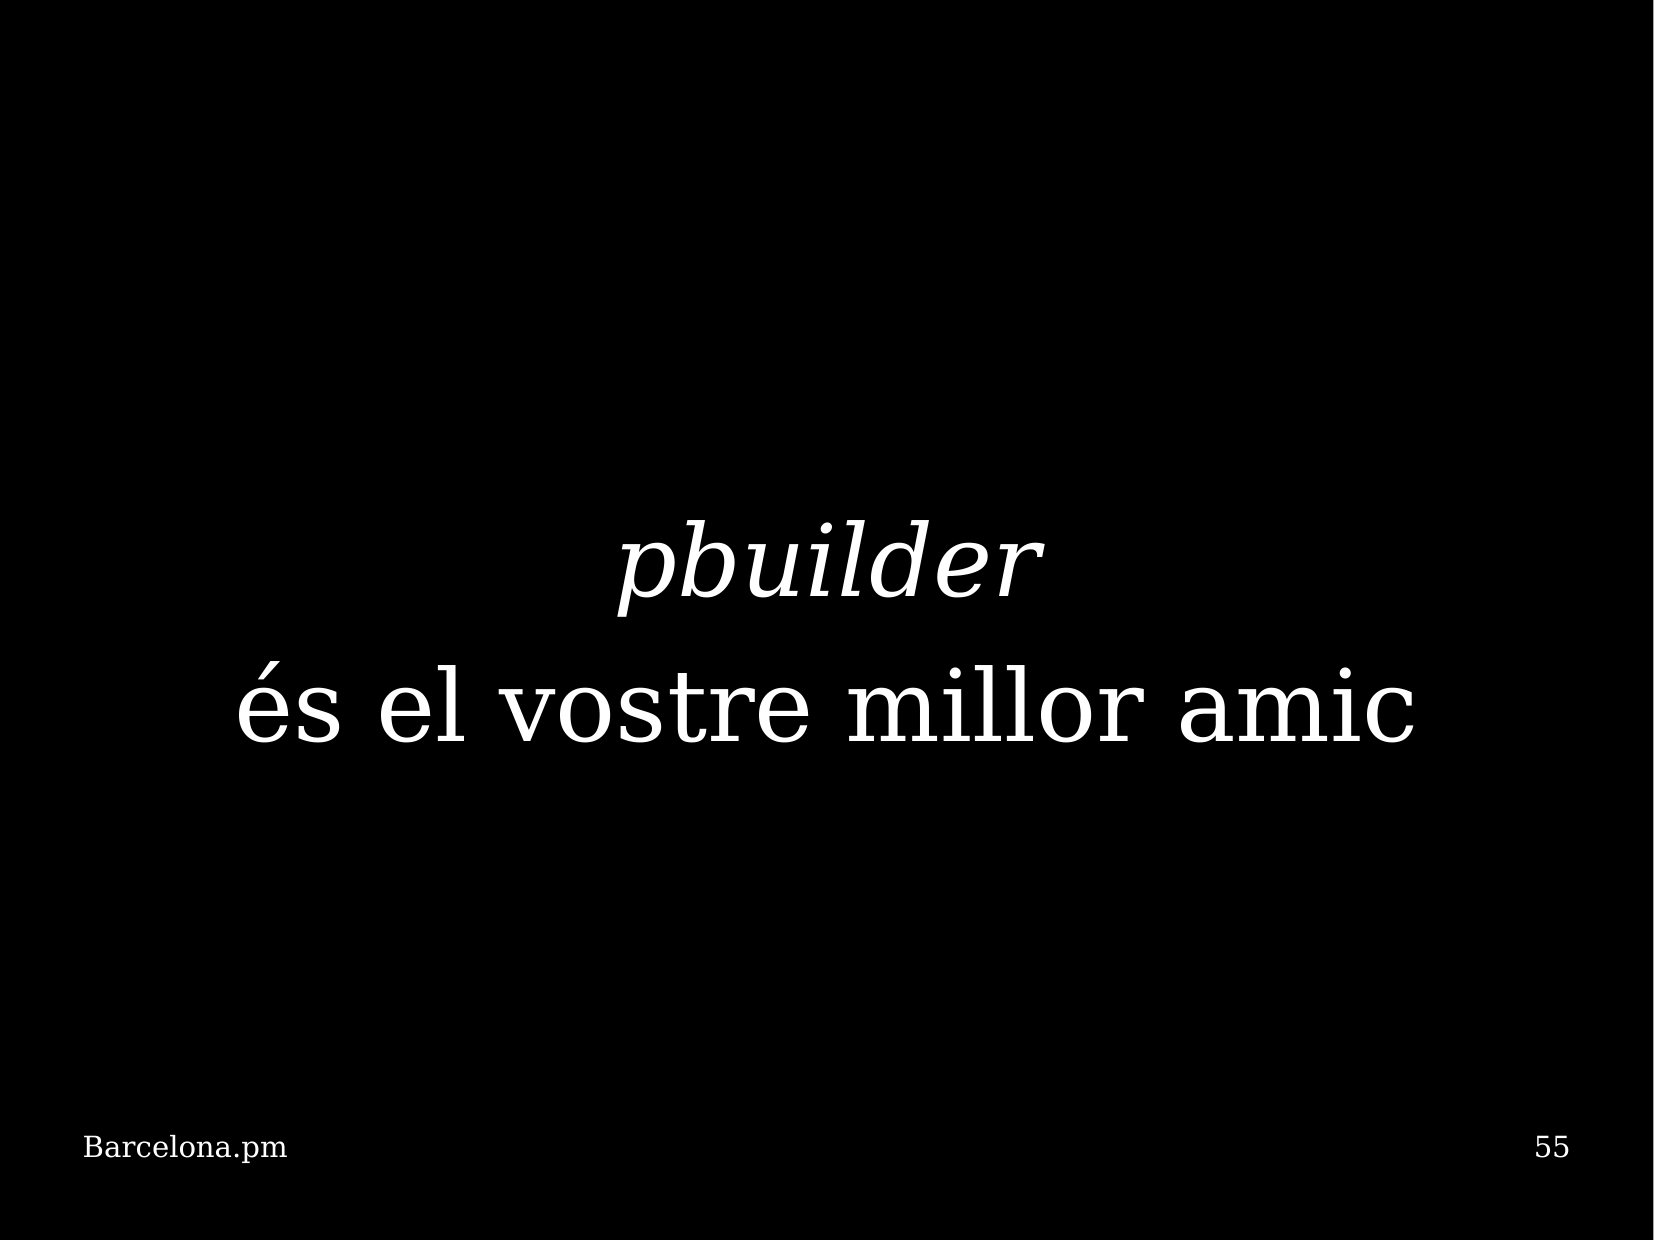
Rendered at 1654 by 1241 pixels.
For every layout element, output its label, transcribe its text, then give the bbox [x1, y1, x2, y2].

title pbuilder és el vostre millor amic [82, 116, 1571, 1124]
